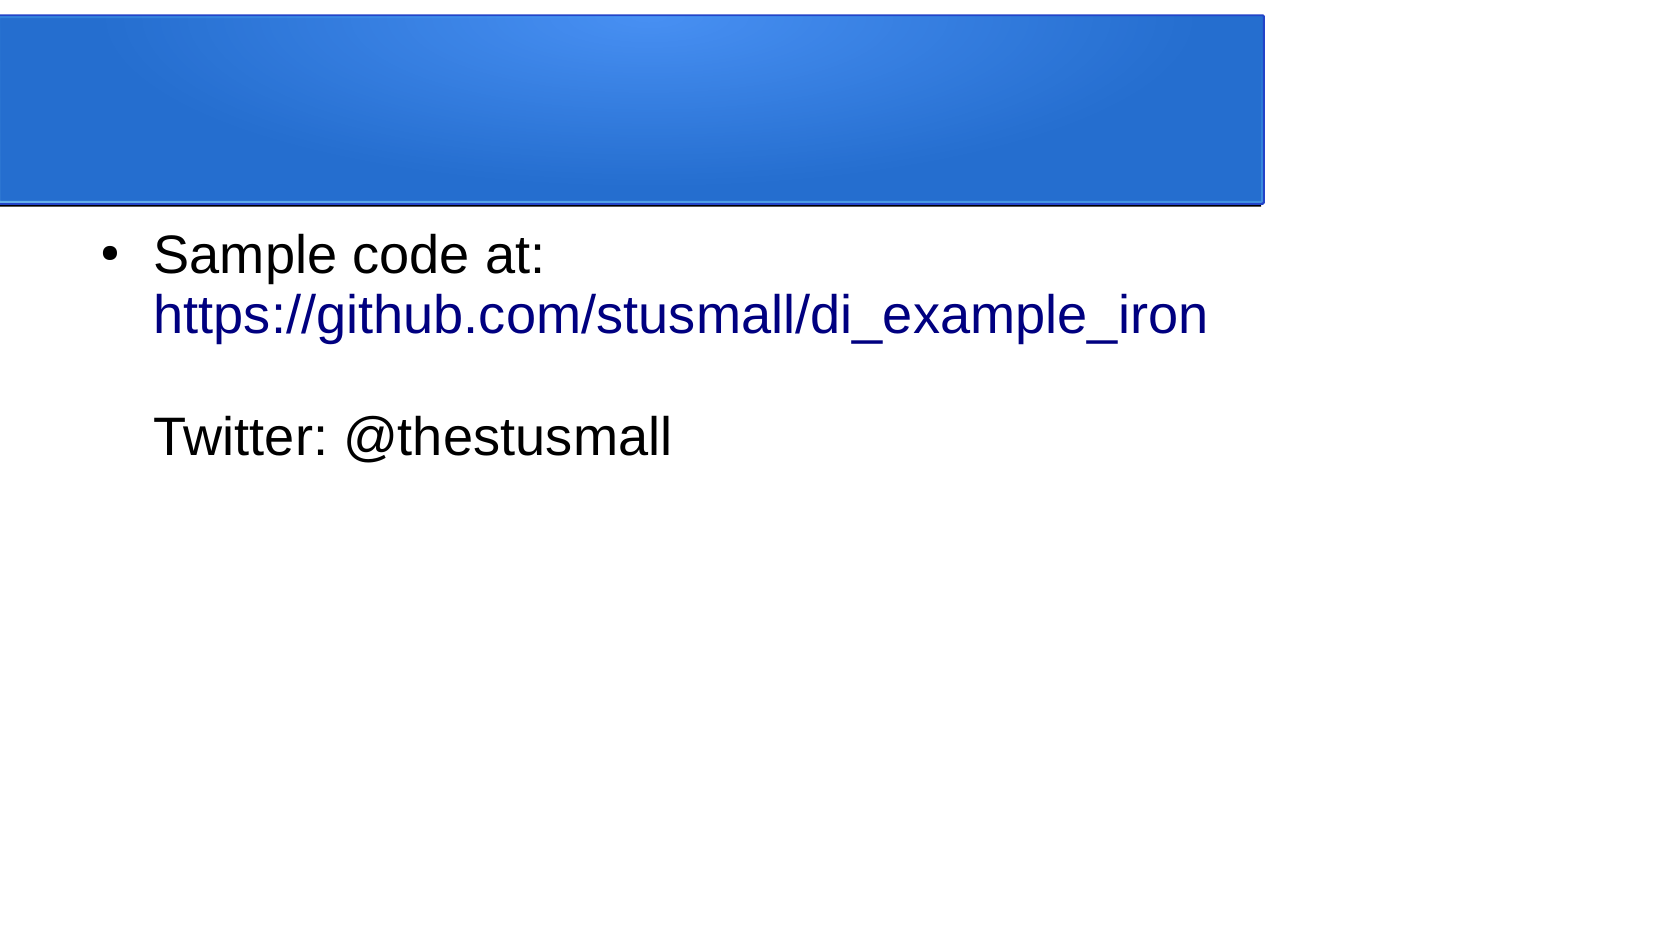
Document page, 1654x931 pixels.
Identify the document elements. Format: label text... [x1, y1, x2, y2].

list Sample code at: https://github.com/stusmall/di_example_iron Twitter: @thestusmall [82, 224, 1571, 764]
